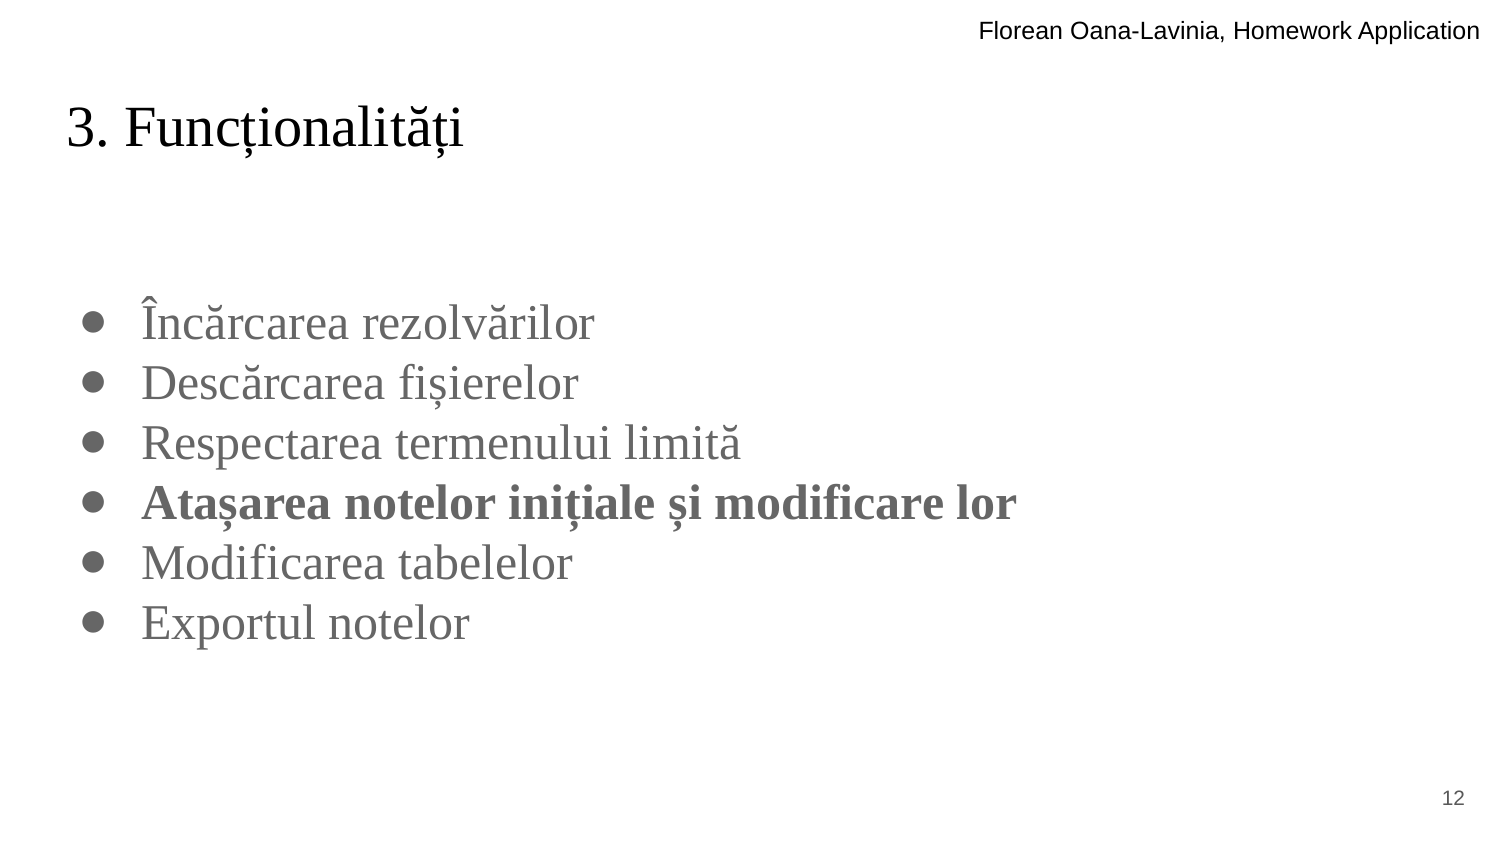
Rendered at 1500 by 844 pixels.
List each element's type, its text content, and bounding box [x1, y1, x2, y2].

title 3. Funcționalități [51, 72, 1449, 167]
slide_number <number> [1389, 764, 1480, 830]
list Încărcarea rezolvărilor Descărcarea fișierelor Respectarea termenului limită Atașarea notelor inițiale și modificare lor Modificarea tabelelor Exportul notelor [51, 189, 1449, 750]
text_box Florean Oana-Lavinia, Homework Application [963, 0, 1500, 67]
